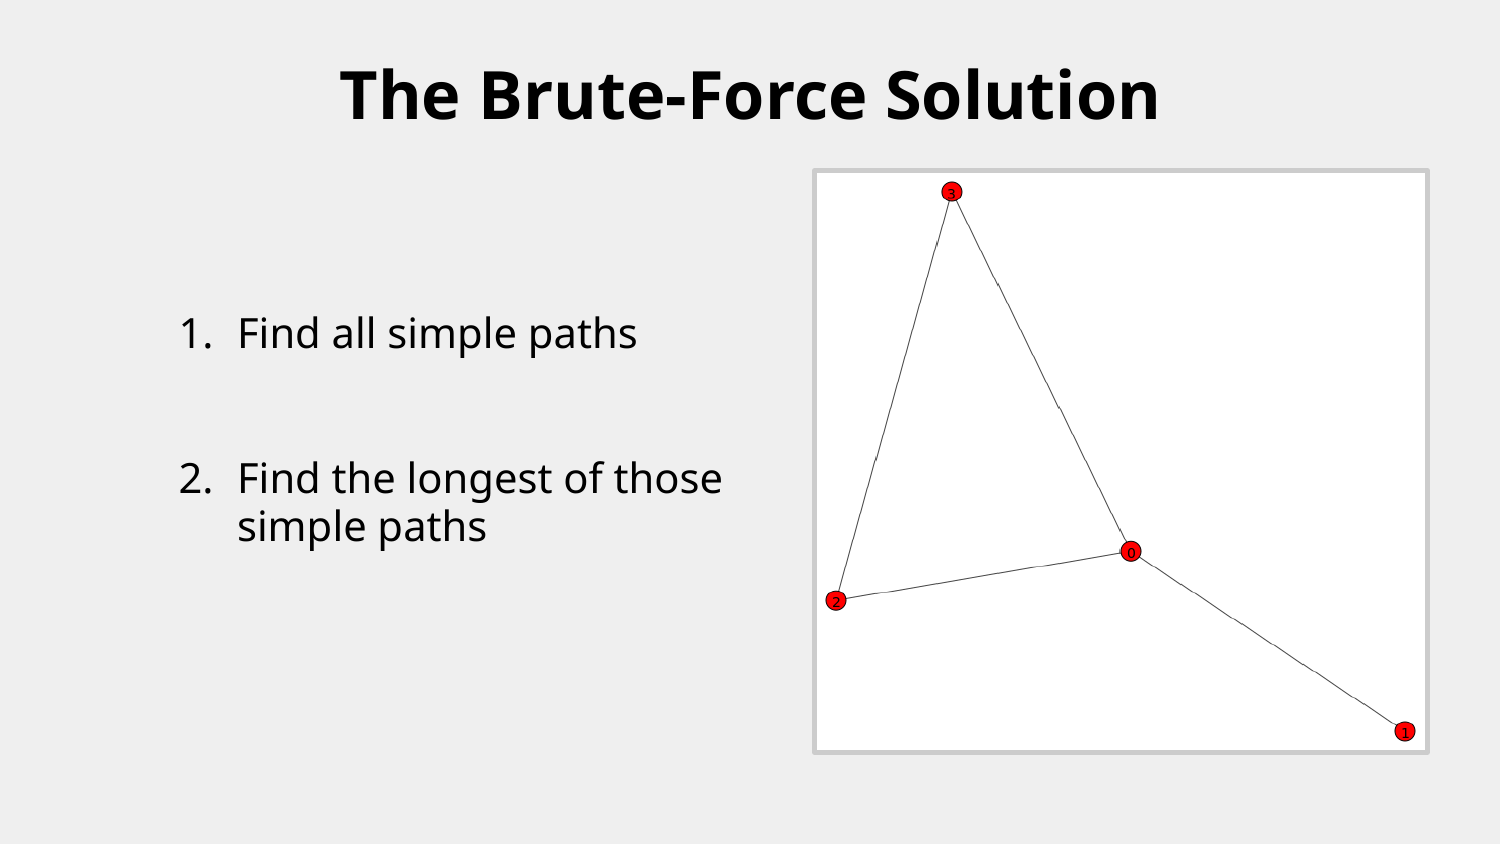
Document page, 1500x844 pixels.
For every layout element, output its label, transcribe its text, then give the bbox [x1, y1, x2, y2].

picture [816, 172, 1426, 751]
title The Brute-Force Solution [263, 37, 1238, 132]
list Find all simple paths Find the longest of those simple paths [147, 295, 766, 589]
